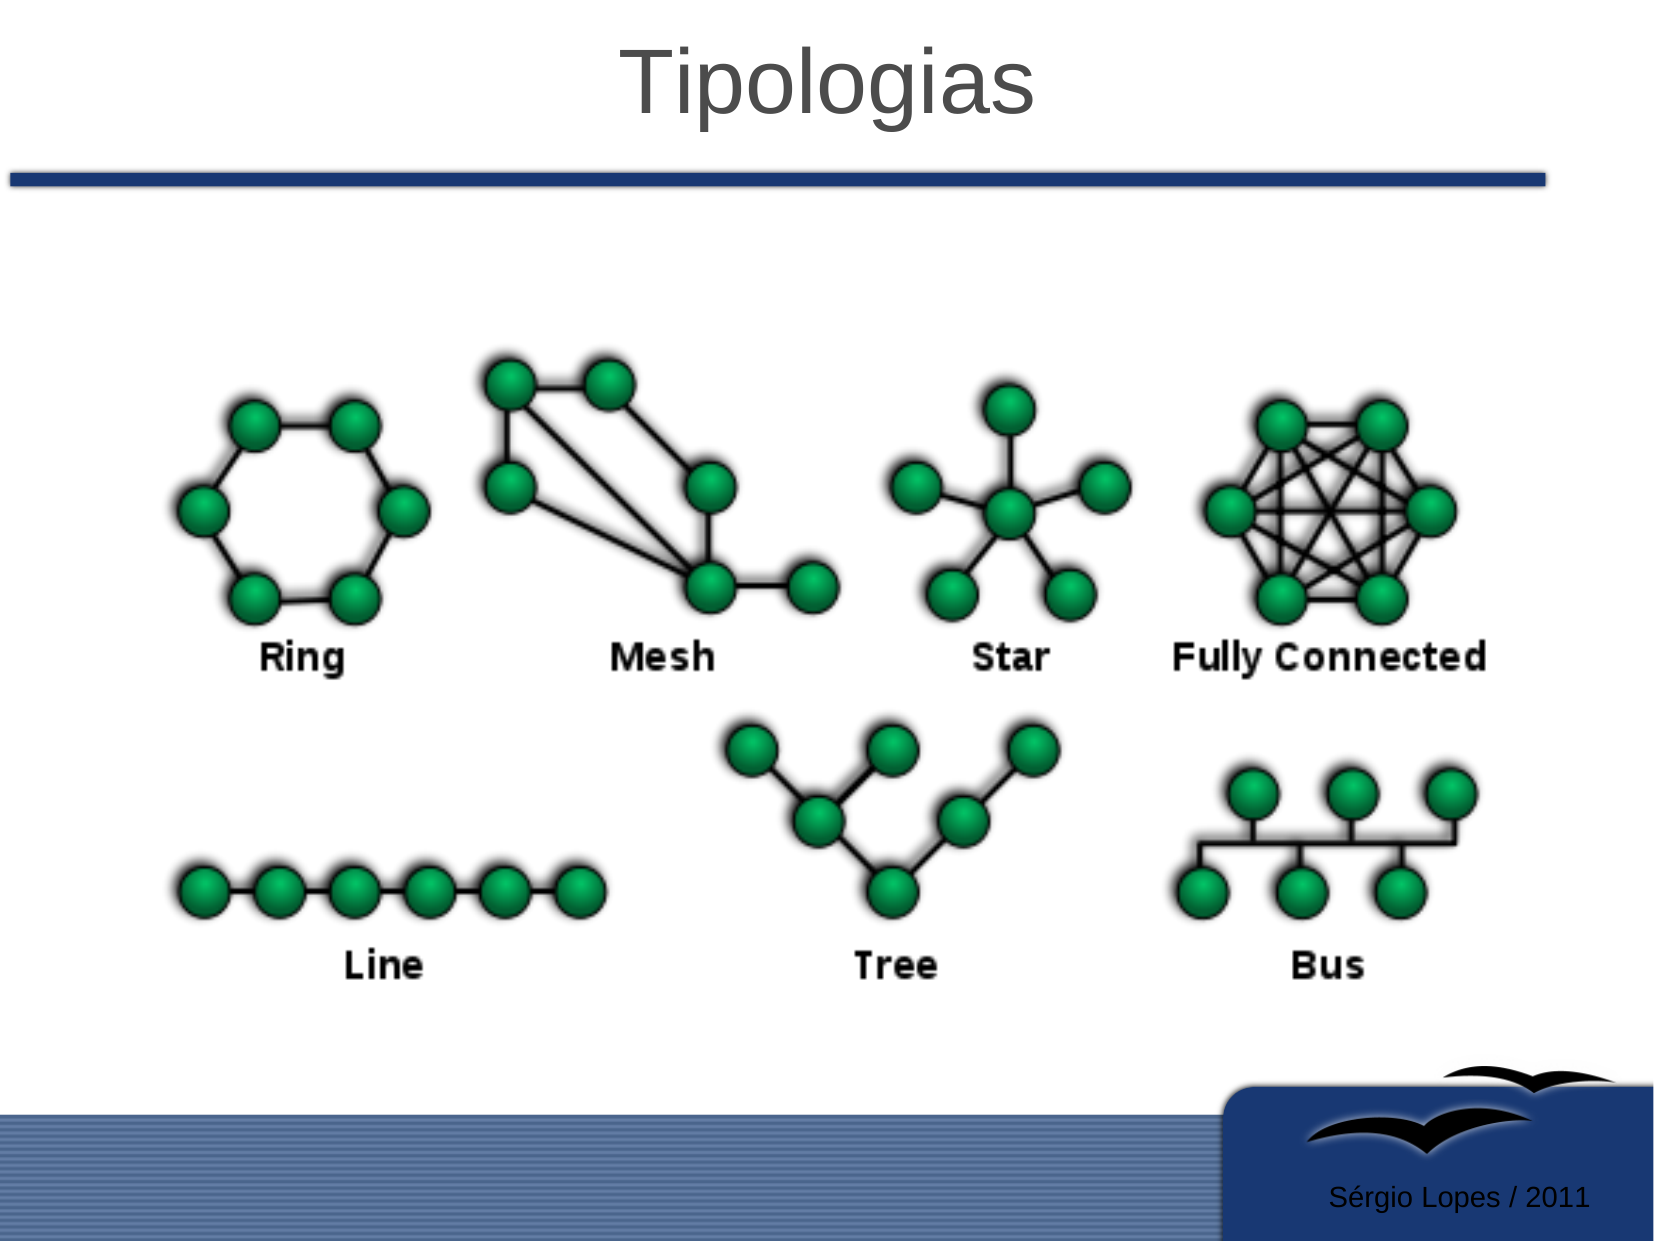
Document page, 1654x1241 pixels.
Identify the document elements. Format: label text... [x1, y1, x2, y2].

picture [0, 0, 1654, 1241]
title Tipologias [121, 0, 1534, 164]
text_box Sérgio Lopes / 2011 [1328, 1181, 1588, 1214]
